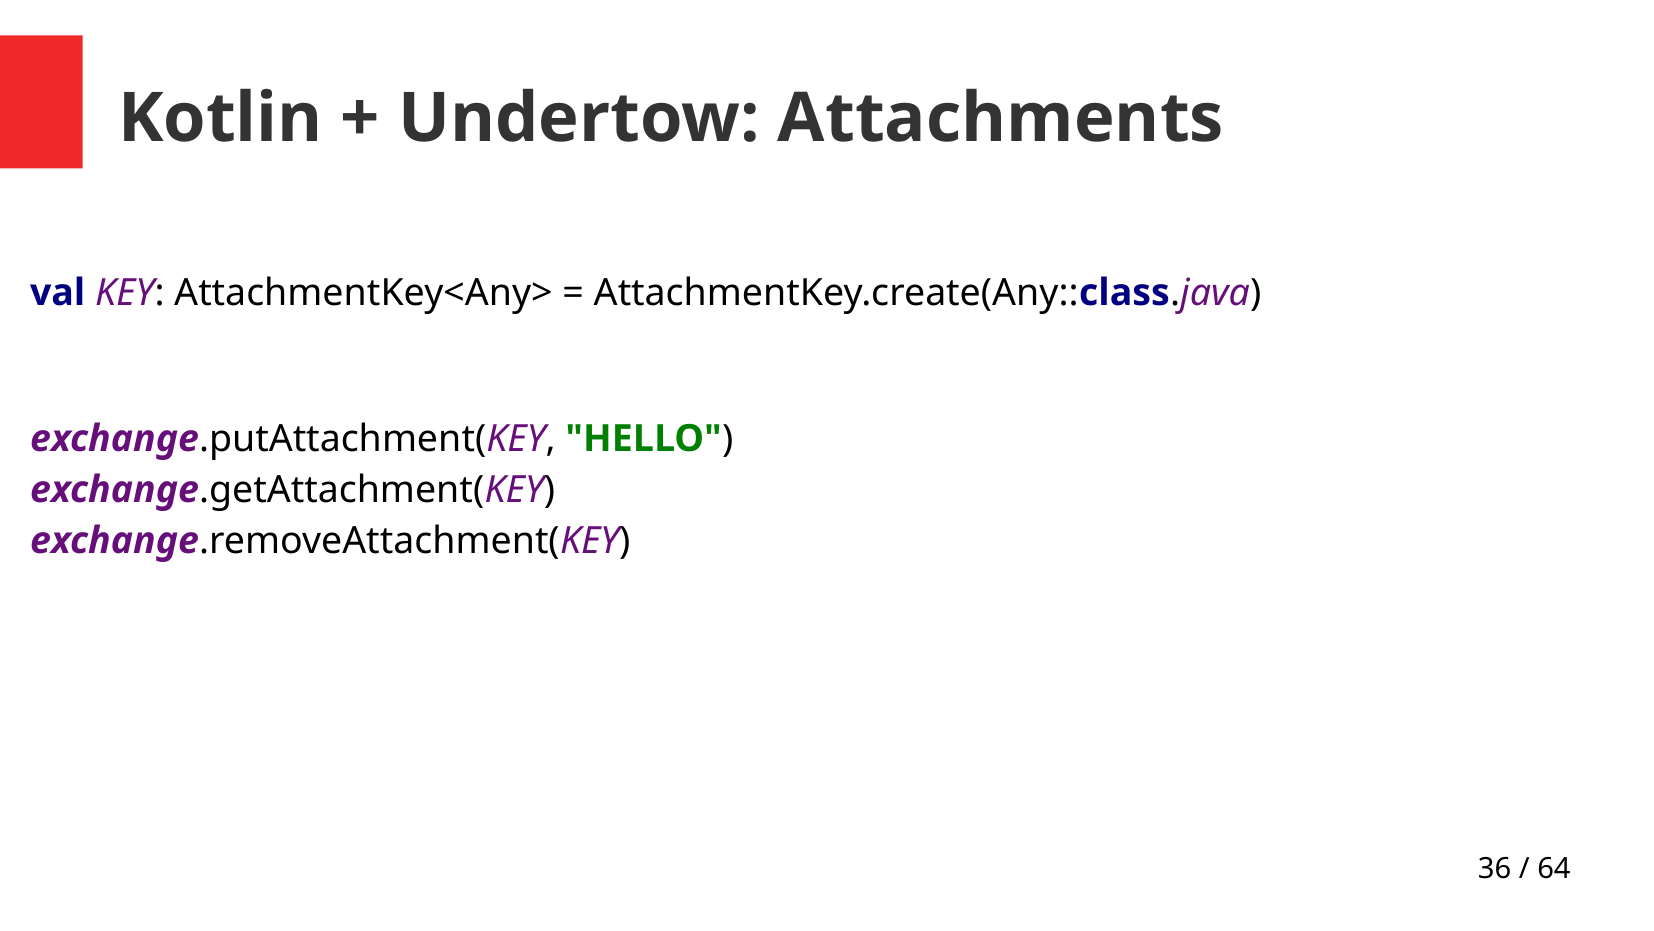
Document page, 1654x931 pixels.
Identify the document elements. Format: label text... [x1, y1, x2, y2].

title Kotlin + Undertow: Attachments [118, 37, 1571, 193]
list val KEY: AttachmentKey<Any> = AttachmentKey.create(Any::class.java) exchange.putAttachment(KEY, "HELLO") exchange.getAttachment(KEY) exchange.removeAttachment(KEY) [30, 265, 1636, 806]
